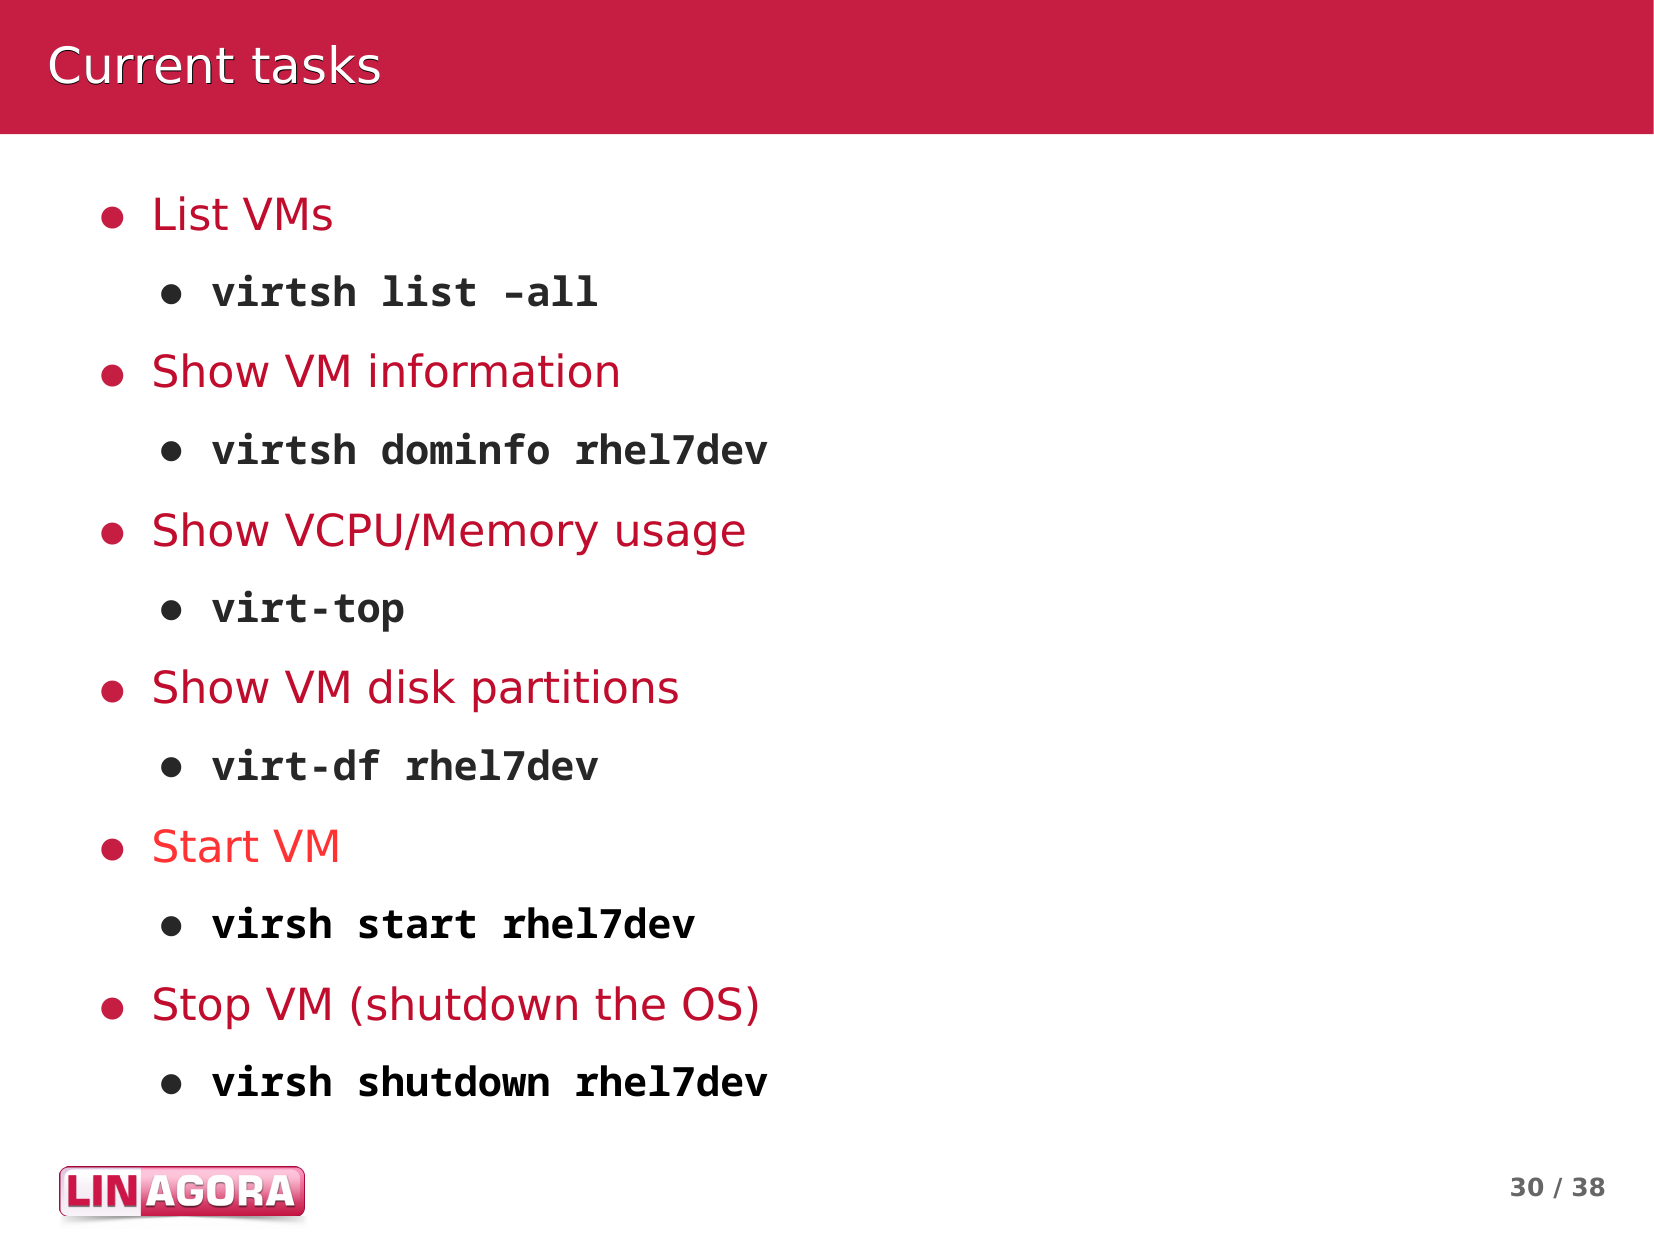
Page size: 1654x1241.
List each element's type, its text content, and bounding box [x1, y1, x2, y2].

title Current tasks [47, 7, 1624, 126]
list List VMs virtsh list –all Show VM information virtsh dominfo rhel7dev Show VCPU/Memory usage virt-top Show VM disk partitions virt-df rhel7dev Start VM virsh start rhel7dev Stop VM (shutdown the OS) virsh shutdown rhel7dev [82, 188, 1571, 1111]
picture [59, 1166, 308, 1229]
